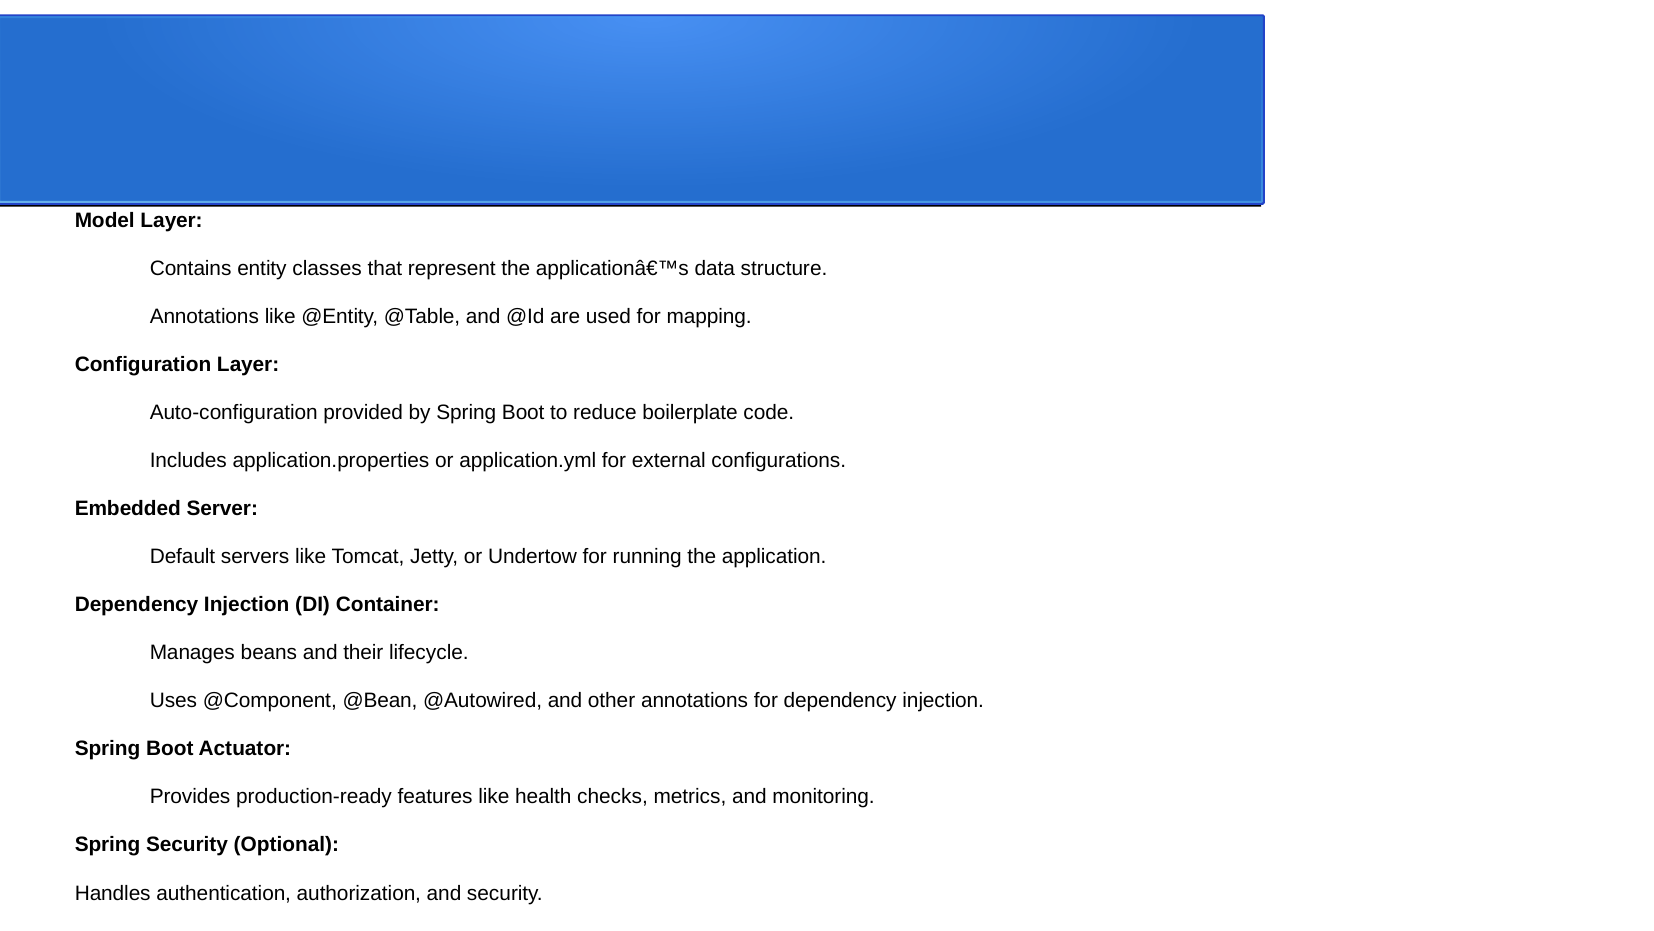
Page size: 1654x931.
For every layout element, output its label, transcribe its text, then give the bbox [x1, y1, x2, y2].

text_box Model Layer: Contains entity classes that represent the applicationâ€™s data structure. Annotations like @Entity, @Table, and @Id are used for mapping. Configuration Layer: Auto-configuration provided by Spring Boot to reduce boilerplate code. Includes application.properties or application.yml for external configurations. Embedded Server: Default servers like Tomcat, Jetty, or Undertow for running the application. Dependency Injection (DI) Container: Manages beans and their lifecycle. Uses @Component, @Bean, @Autowired, and other annotations for dependency injection. Spring Boot Actuator: Provides production-ready features like health checks, metrics, and monitoring. Spring Security (Optional): Handles authentication, authorization, and security. [60, 200, 1366, 931]
